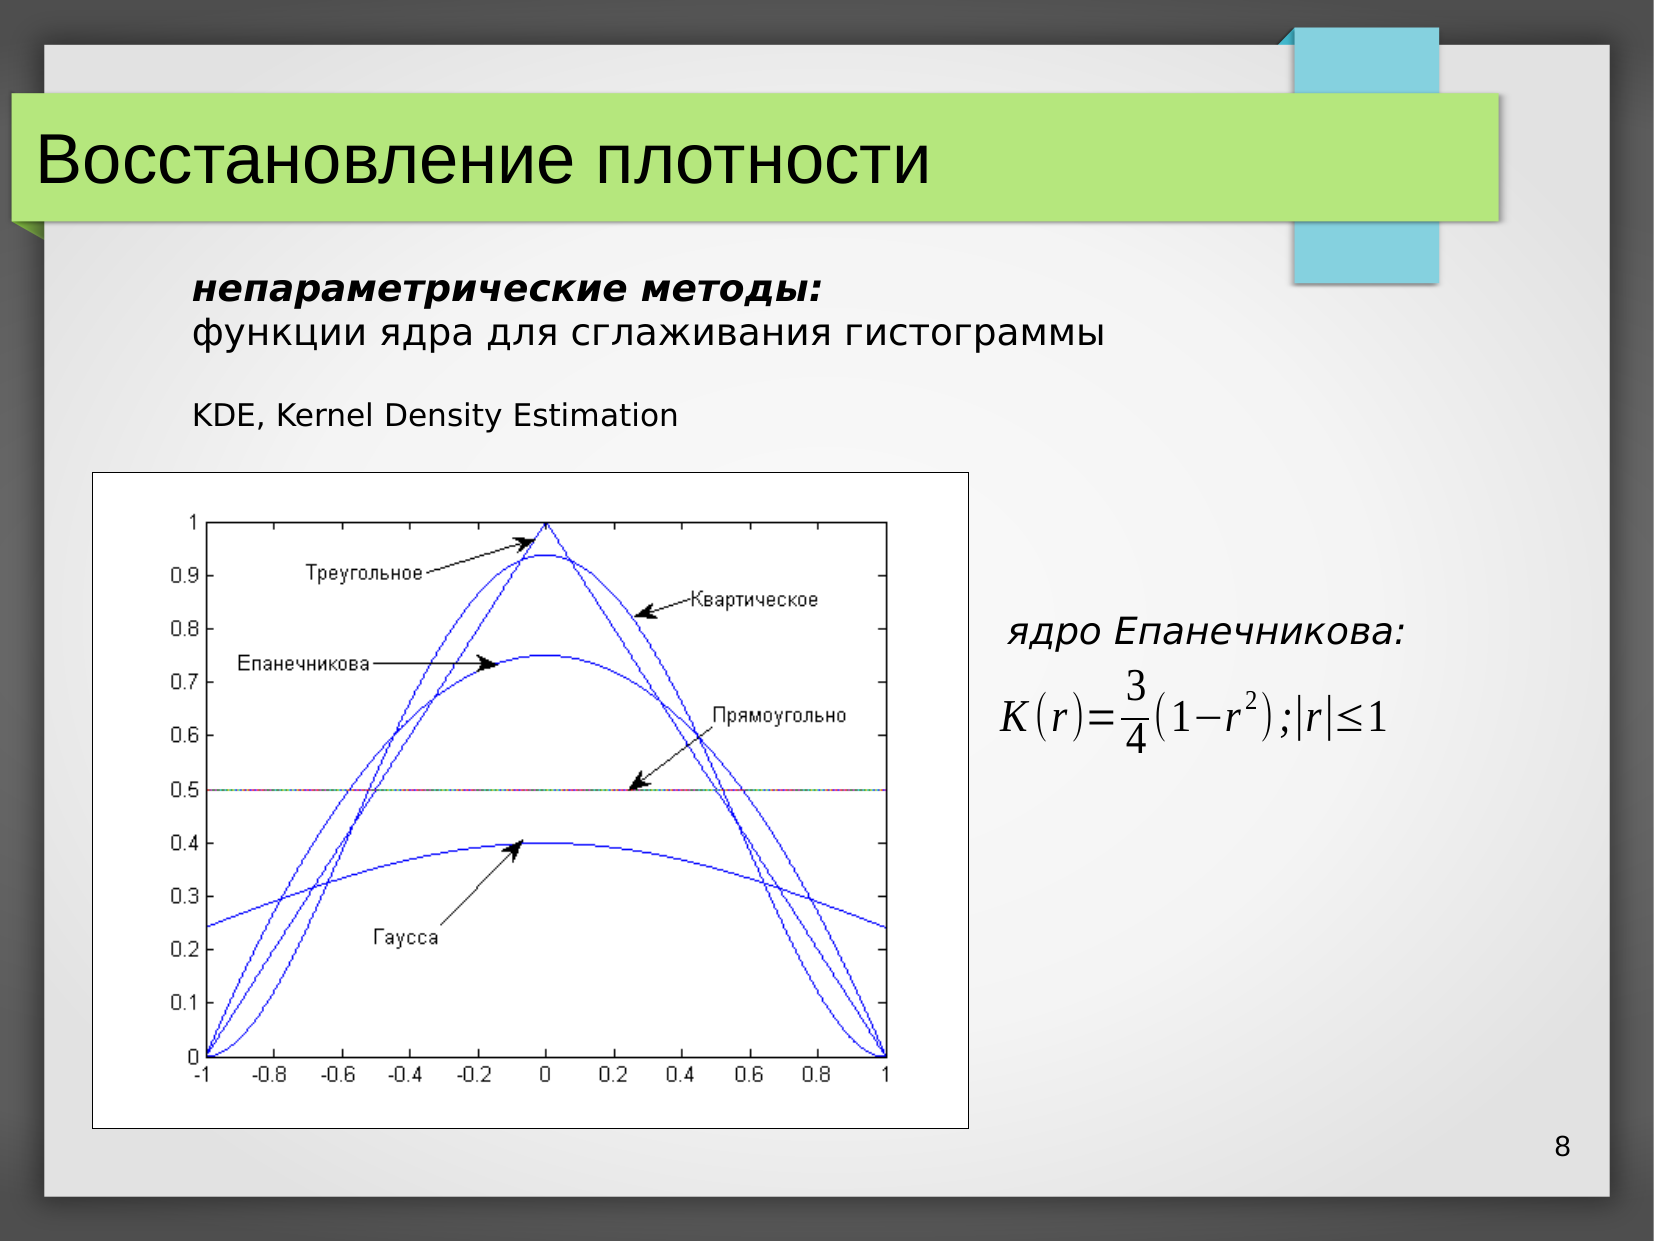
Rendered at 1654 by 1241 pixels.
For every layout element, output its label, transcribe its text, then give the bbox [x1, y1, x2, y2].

chart [992, 669, 1394, 768]
title Восстановление плотности [35, 118, 1489, 200]
text_box ядро Епанечникова: [992, 602, 1465, 661]
text_box непараметрические методы: функции ядра для сглаживания гистограммы KDE, Kernel Density Estimation [177, 259, 1146, 461]
picture [0, 0, 1654, 1241]
